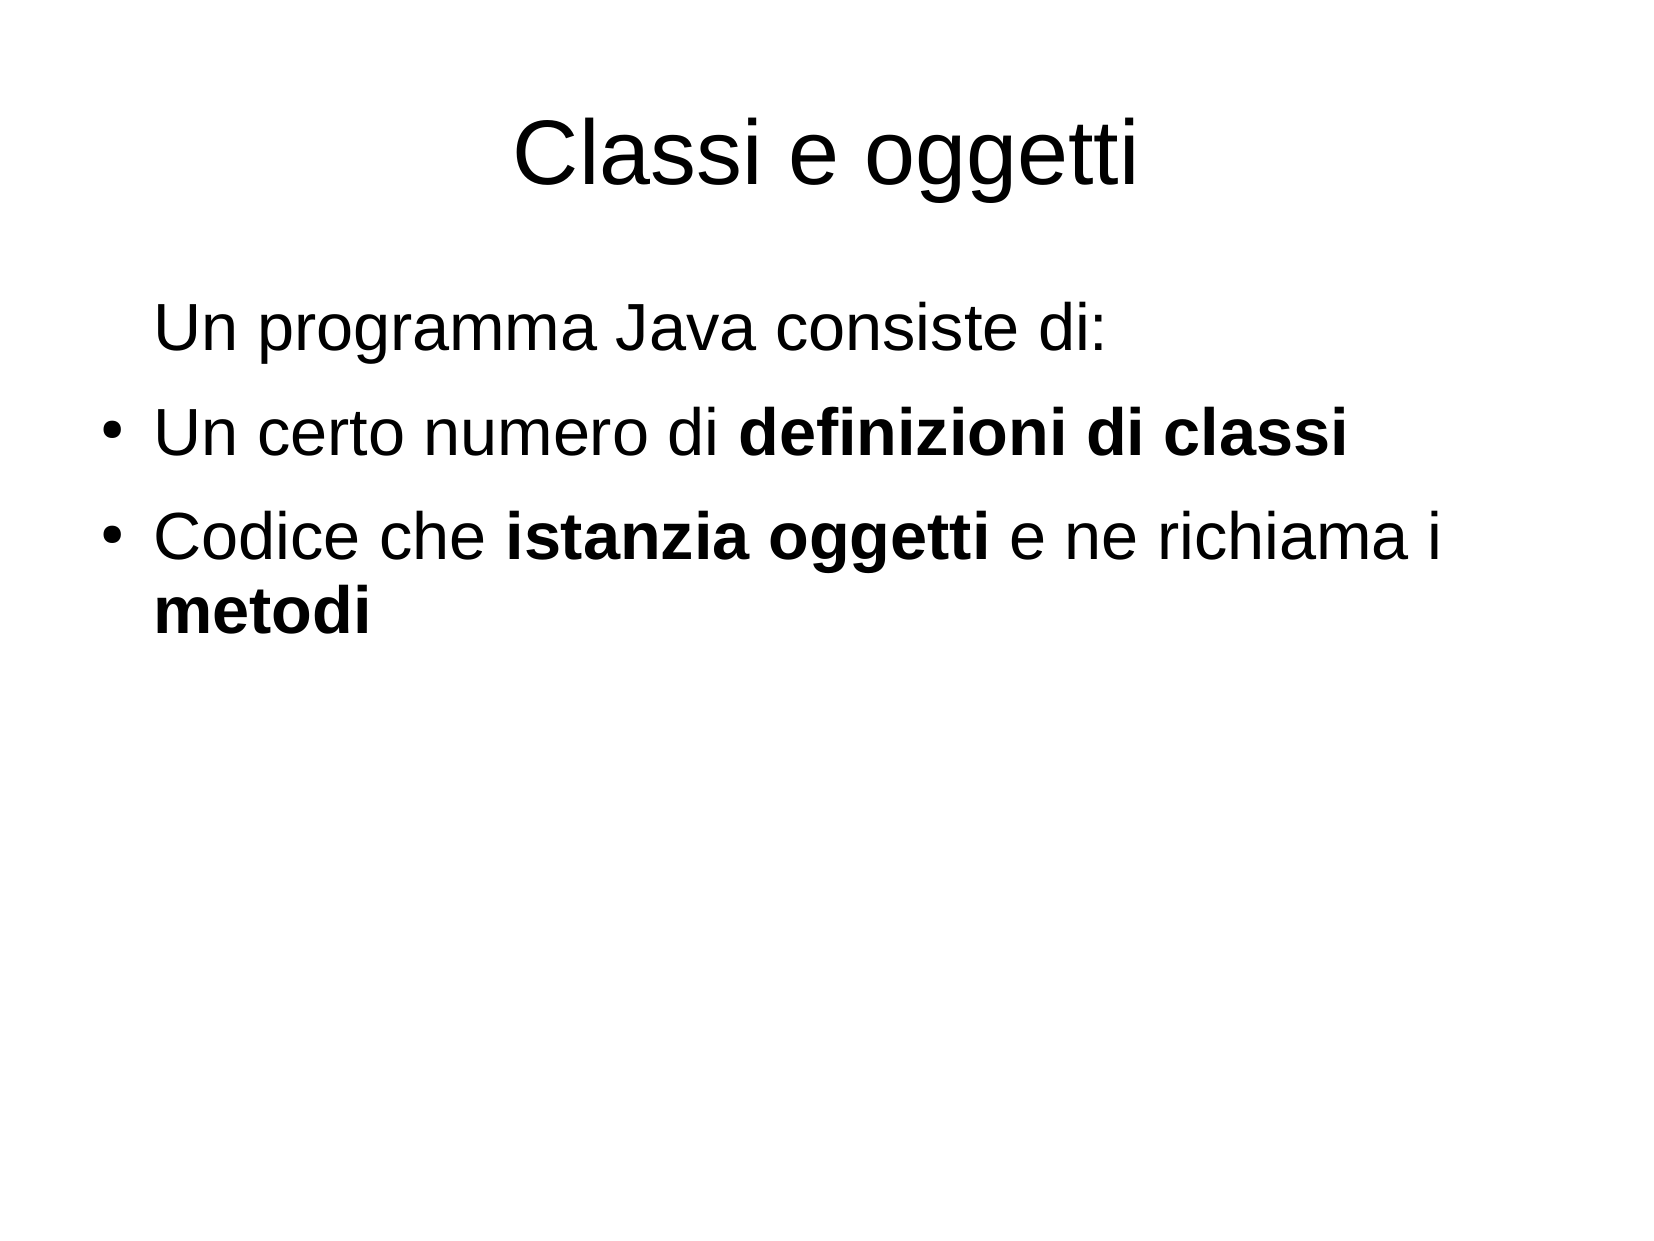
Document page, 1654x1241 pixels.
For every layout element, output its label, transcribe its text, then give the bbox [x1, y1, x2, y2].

title Classi e oggetti [82, 49, 1571, 257]
list Un programma Java consiste di: Un certo numero di definizioni di classi Codice che istanzia oggetti e ne richiama i metodi [82, 290, 1571, 1010]
